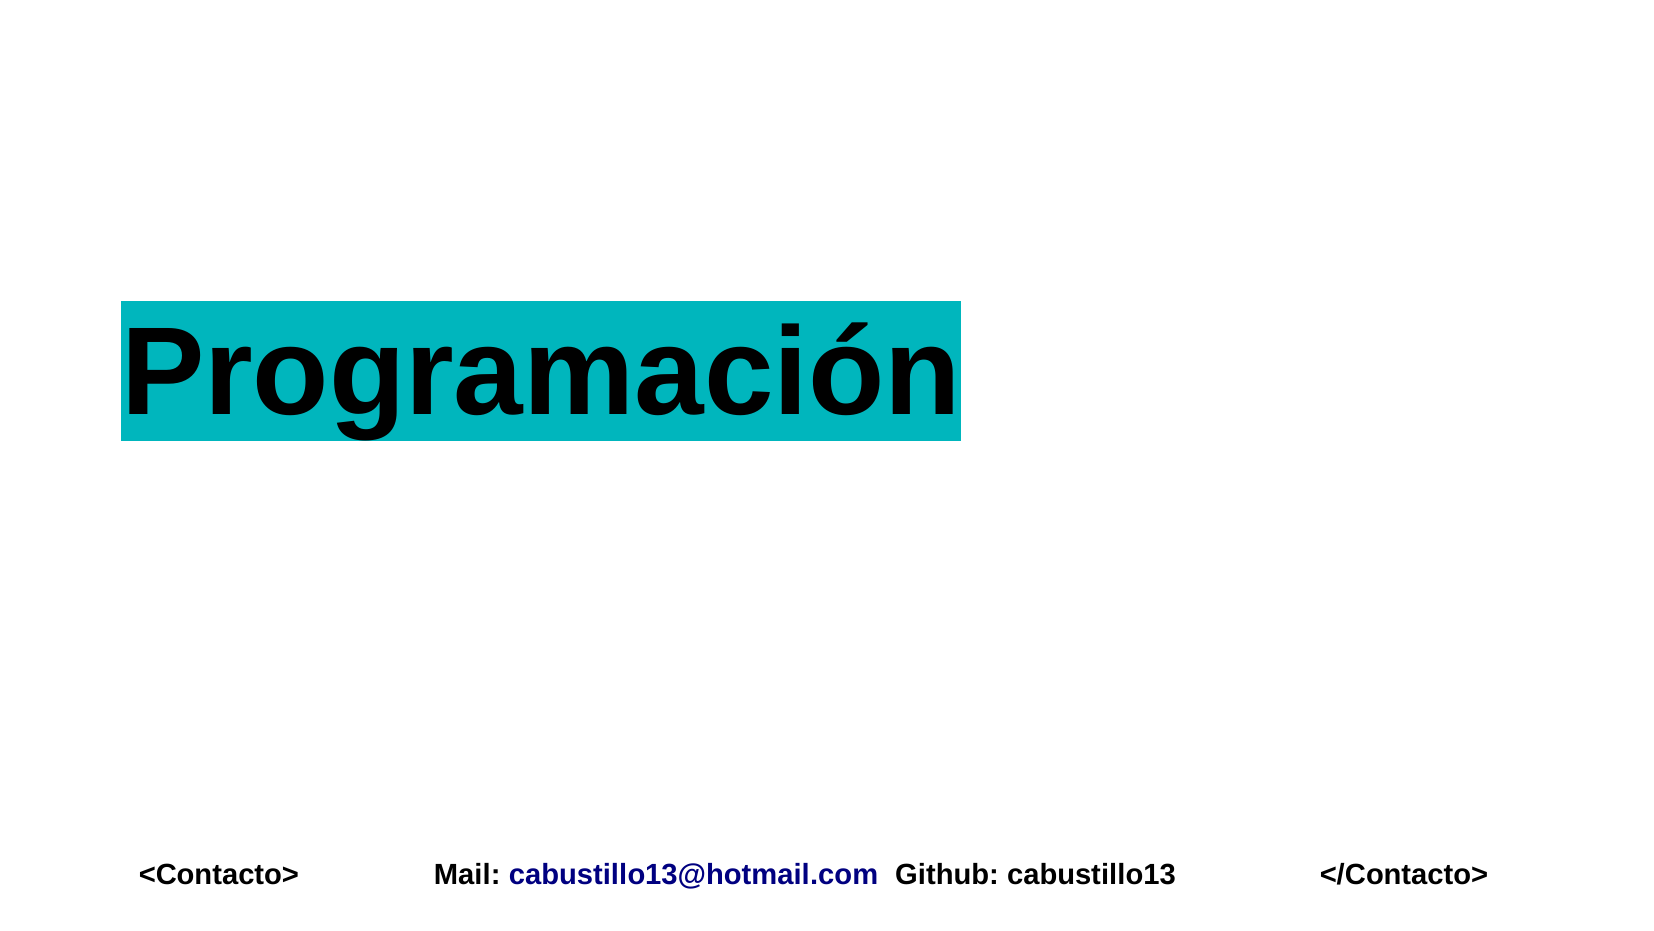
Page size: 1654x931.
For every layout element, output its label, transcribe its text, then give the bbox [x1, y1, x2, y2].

text_box Programación [106, 70, 1571, 711]
text_box <Contacto> Mail: cabustillo13@hotmail.com Github: cabustillo13 </Contacto> [124, 850, 1654, 898]
